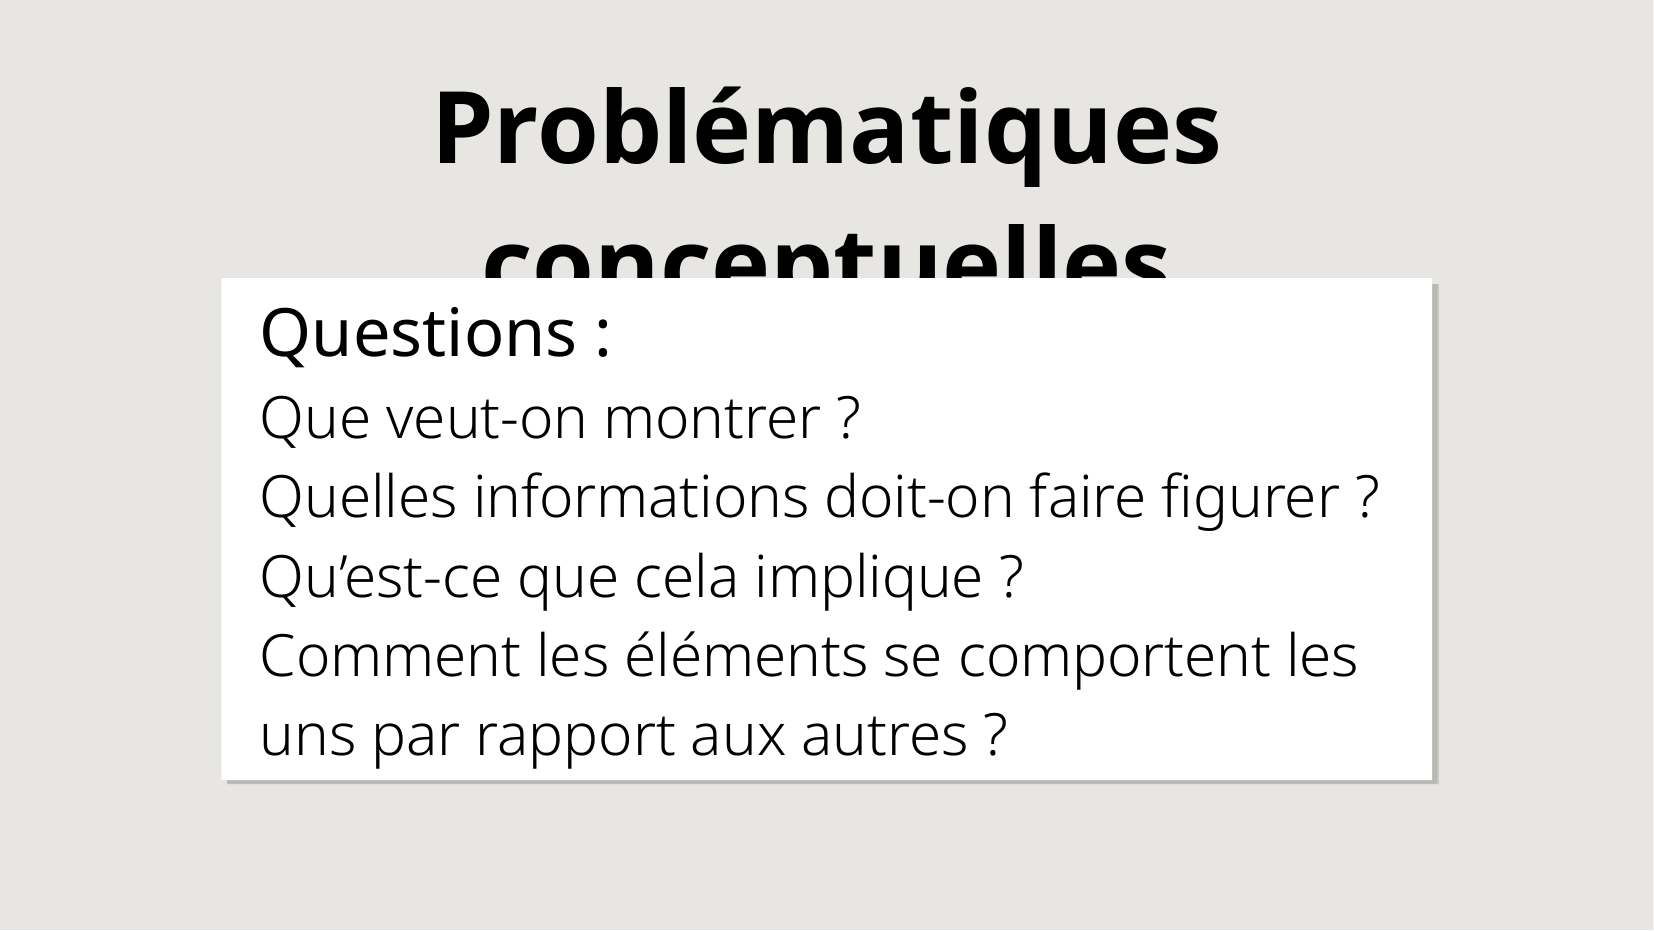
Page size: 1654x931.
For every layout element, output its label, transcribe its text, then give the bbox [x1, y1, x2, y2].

title Problématiques conceptuelles [190, 73, 1463, 313]
text_box Questions : Que veut-on montrer ? Quelles informations doit-on faire figurer ? Qu’est-ce que cela implique ? Comment les éléments se comportent les uns par rapport aux autres ? [221, 284, 1433, 774]
